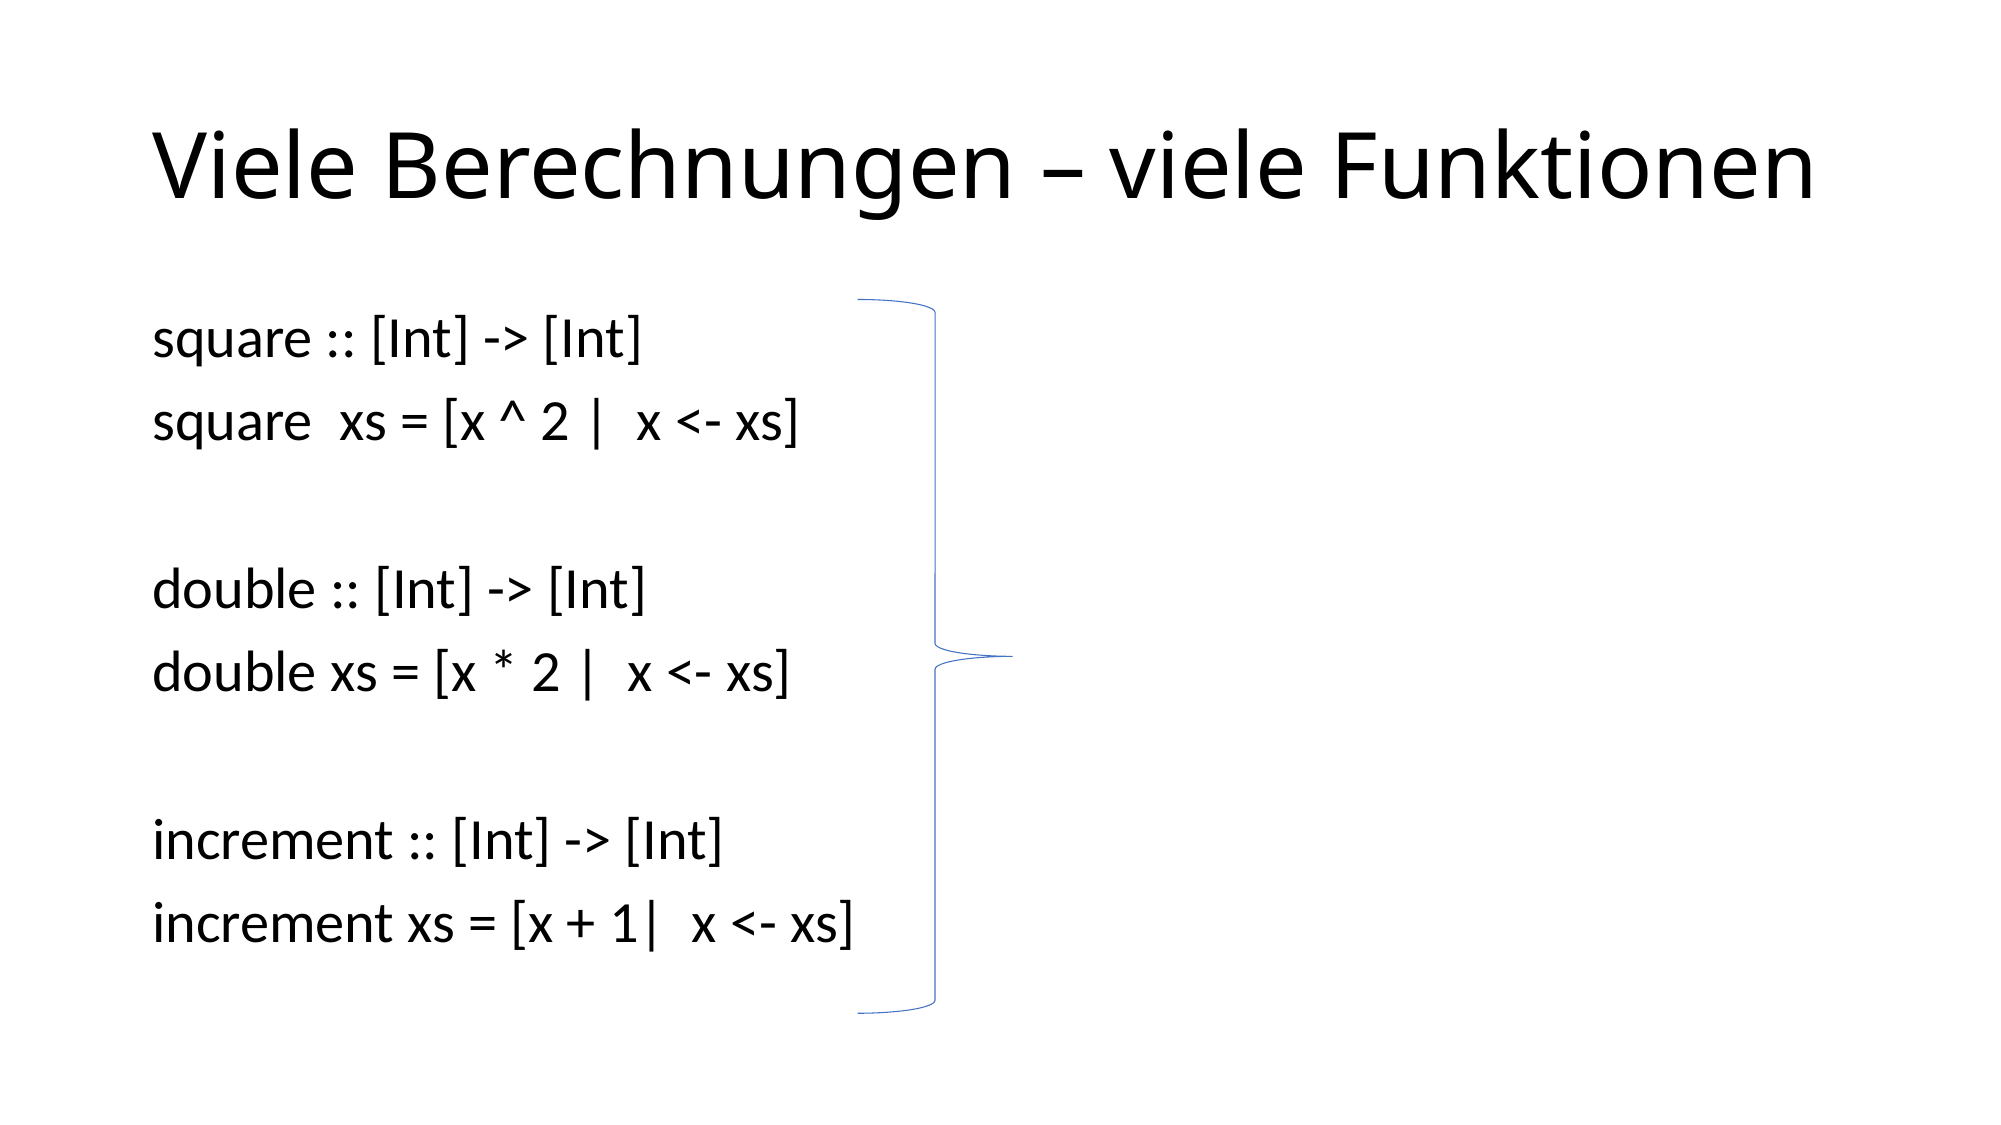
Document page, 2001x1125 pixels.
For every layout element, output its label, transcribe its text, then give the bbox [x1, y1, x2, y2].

list square :: [Int] -> [Int] square xs = [x ^ 2 | x <- xs] double :: [Int] -> [Int] double xs = [x * 2 | x <- xs] increment :: [Int] -> [Int] increment xs = [x + 1| x <- xs] [137, 299, 979, 1014]
list square :: [Int] -> [Int] square xs = [x ^ 2 | x <- xs] double :: [Int] -> [Int] double xs = [x * 2 | x <- xs] increment :: [Int] -> [Int] increment xs = [x + 1| x <- xs] [884, 299, 1863, 1014]
title Viele Berechnungen – viele Funktionen [137, 59, 1863, 278]
